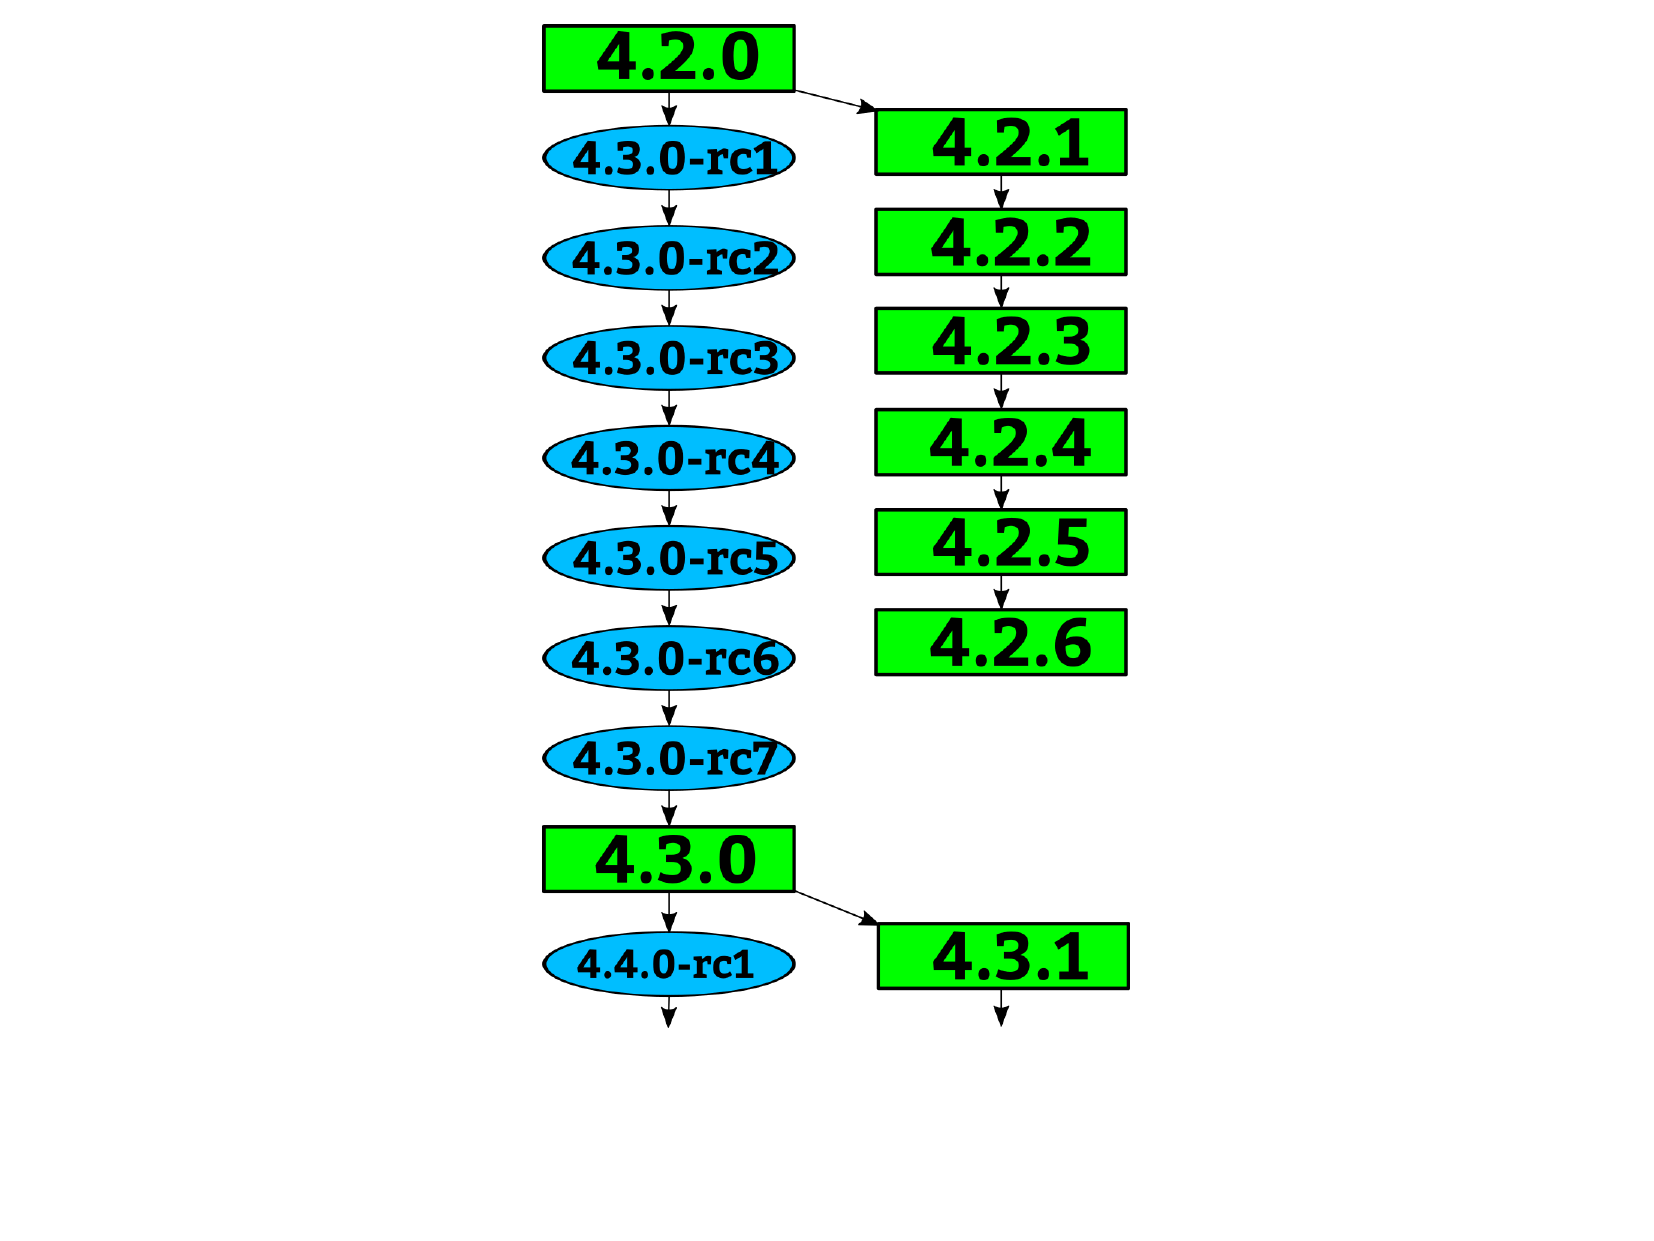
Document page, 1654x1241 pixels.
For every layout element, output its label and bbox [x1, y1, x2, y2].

picture [542, 24, 1130, 1028]
